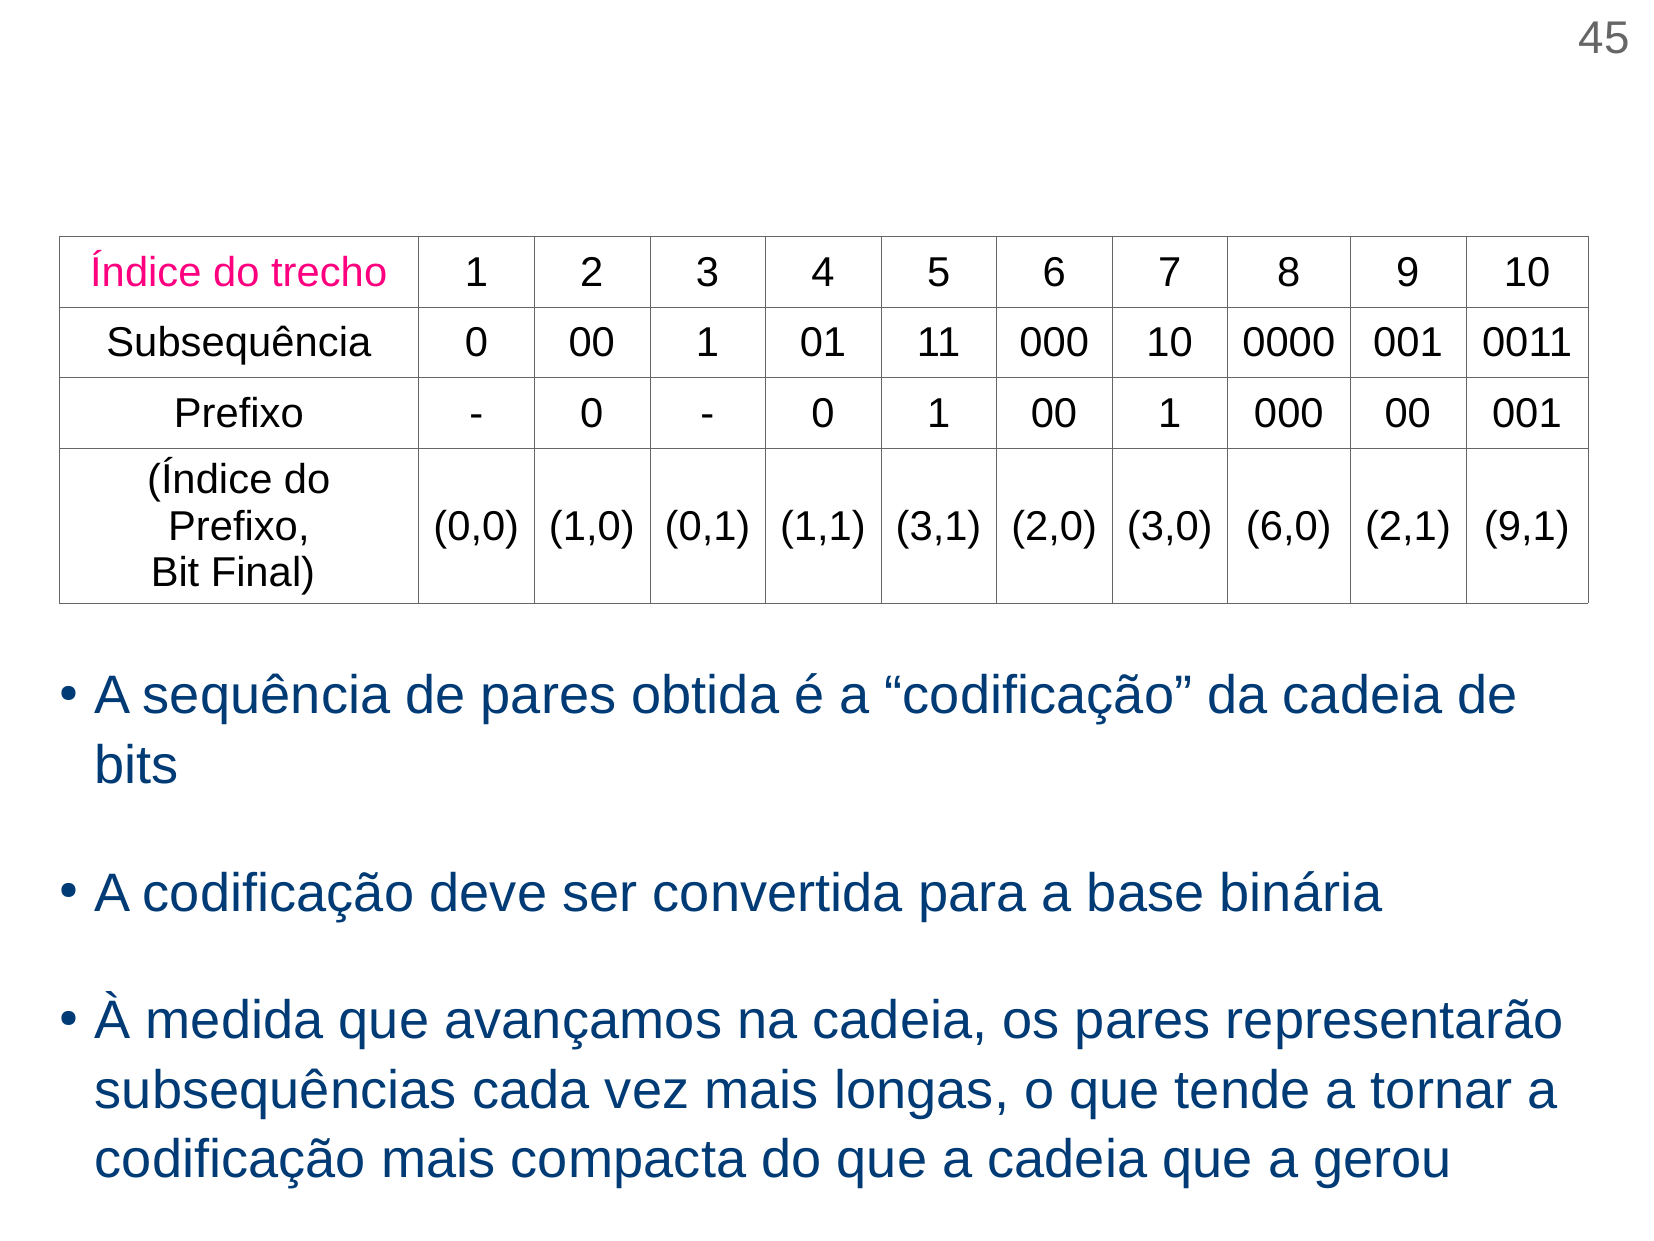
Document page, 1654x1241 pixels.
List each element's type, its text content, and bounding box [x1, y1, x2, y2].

table_header 3 [651, 237, 765, 307]
table_cell (9,1) [1467, 449, 1588, 603]
table_cell Subsequência [60, 308, 418, 377]
table_header 2 [535, 237, 650, 307]
table_cell 0011 [1467, 308, 1588, 377]
table_cell (3,0) [1113, 449, 1227, 603]
table_cell (0,0) [419, 449, 534, 603]
table_cell - [651, 378, 765, 448]
table_cell 1 [651, 308, 765, 377]
table_cell 000 [997, 308, 1112, 377]
table_cell 00 [1351, 378, 1466, 448]
table_cell 01 [766, 308, 881, 377]
table_cell (2,0) [997, 449, 1112, 603]
table_cell Prefixo [60, 378, 418, 448]
table_cell - [419, 378, 534, 448]
table_header 6 [997, 237, 1112, 307]
table_cell 0000 [1228, 308, 1350, 377]
table_cell (0,1) [651, 449, 765, 603]
table_header 5 [882, 237, 996, 307]
list A sequência de pares obtida é a “codificação” da cadeia de bits A codificação deve ser convertida para a base binária À medida que avançamos na cadeia, os pares representarão subsequências cada vez mais longas, o que tende a tornar a codificação mais compacta do que a cadeia que a gerou [59, 655, 1595, 1211]
table_header 4 [766, 237, 881, 307]
table_cell 001 [1351, 308, 1466, 377]
table_cell 0 [535, 378, 650, 448]
table_header 9 [1351, 237, 1466, 307]
table_cell 1 [1113, 378, 1227, 448]
table_cell 000 [1228, 378, 1350, 448]
table_cell (Índice do Prefixo, Bit Final) [60, 449, 418, 603]
table_header 7 [1113, 237, 1227, 307]
table_cell 1 [882, 378, 996, 448]
table_cell (2,1) [1351, 449, 1466, 603]
table_cell (1,1) [766, 449, 881, 603]
table_header 1 [419, 237, 534, 307]
table_header 10 [1467, 237, 1588, 307]
table_cell (6,0) [1228, 449, 1350, 603]
table_cell 0 [766, 378, 881, 448]
table_header Índice do trecho [60, 237, 418, 307]
table_cell 0 [419, 308, 534, 377]
table_cell 10 [1113, 308, 1227, 377]
table_cell 00 [997, 378, 1112, 448]
table_cell 001 [1467, 378, 1588, 448]
table_cell (1,0) [535, 449, 650, 603]
table_cell (3,1) [882, 449, 996, 603]
table_cell 00 [535, 308, 650, 377]
table_header 8 [1228, 237, 1350, 307]
table_cell 11 [882, 308, 996, 377]
